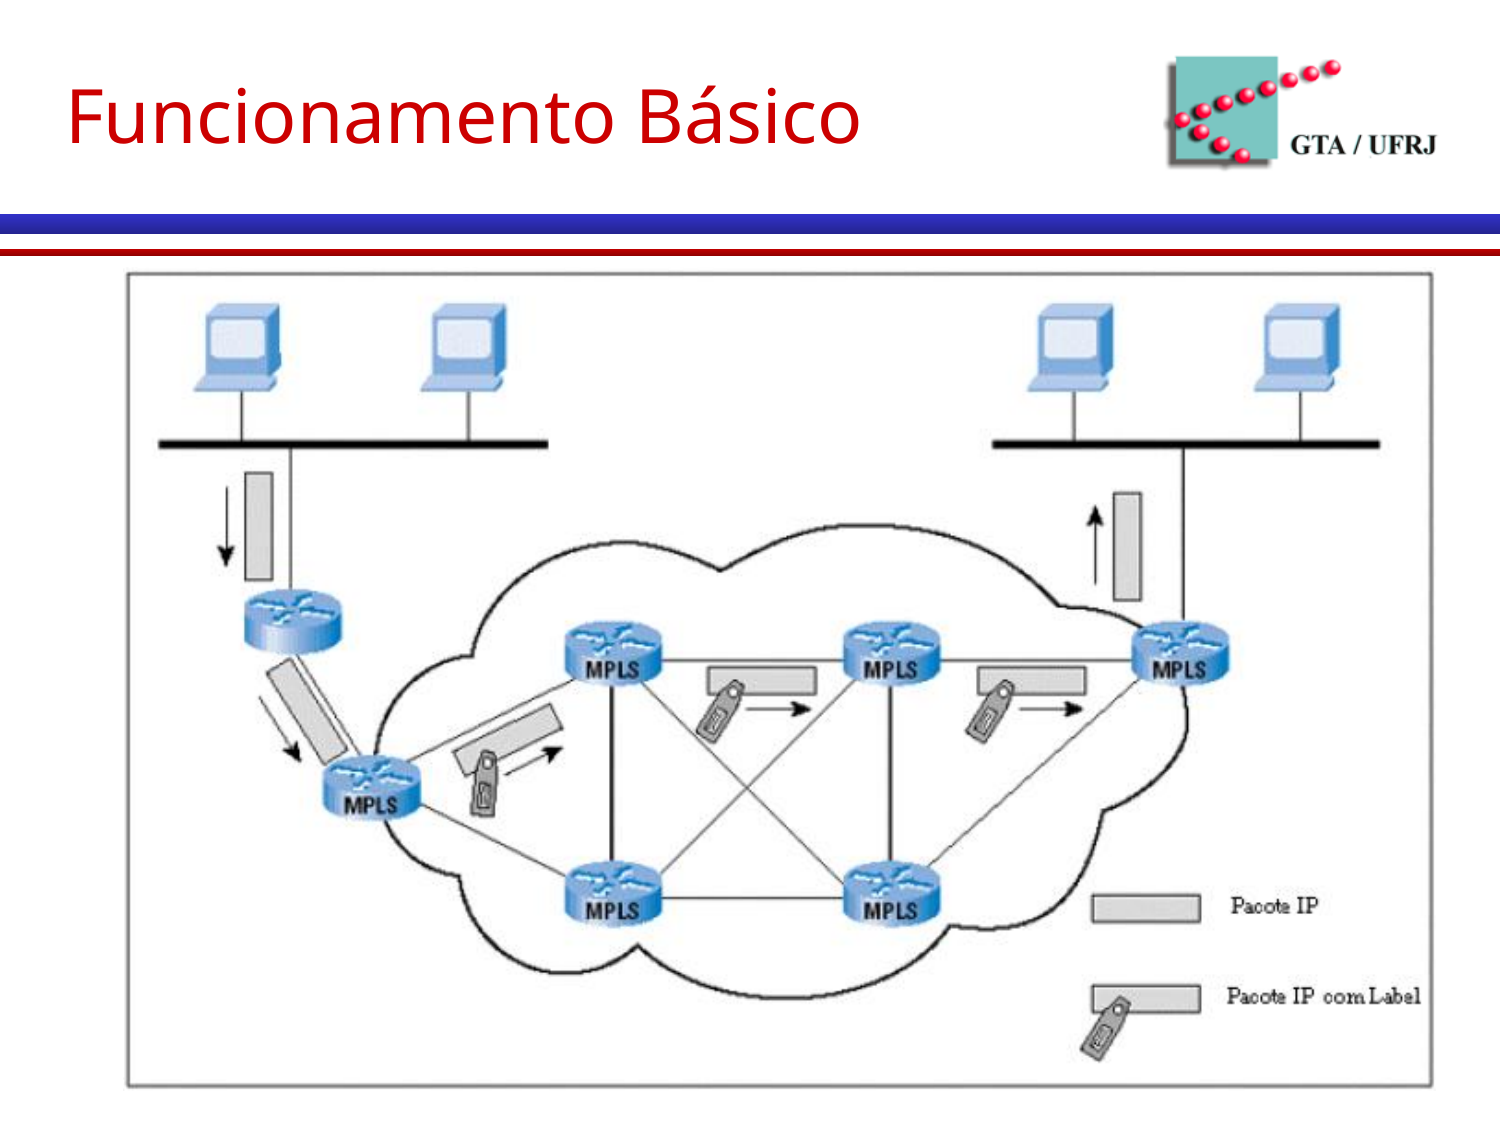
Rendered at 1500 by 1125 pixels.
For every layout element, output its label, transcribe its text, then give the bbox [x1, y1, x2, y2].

picture [1374, 50, 1446, 174]
title Funcionamento Básico [50, 37, 1374, 189]
picture [123, 267, 1436, 1091]
